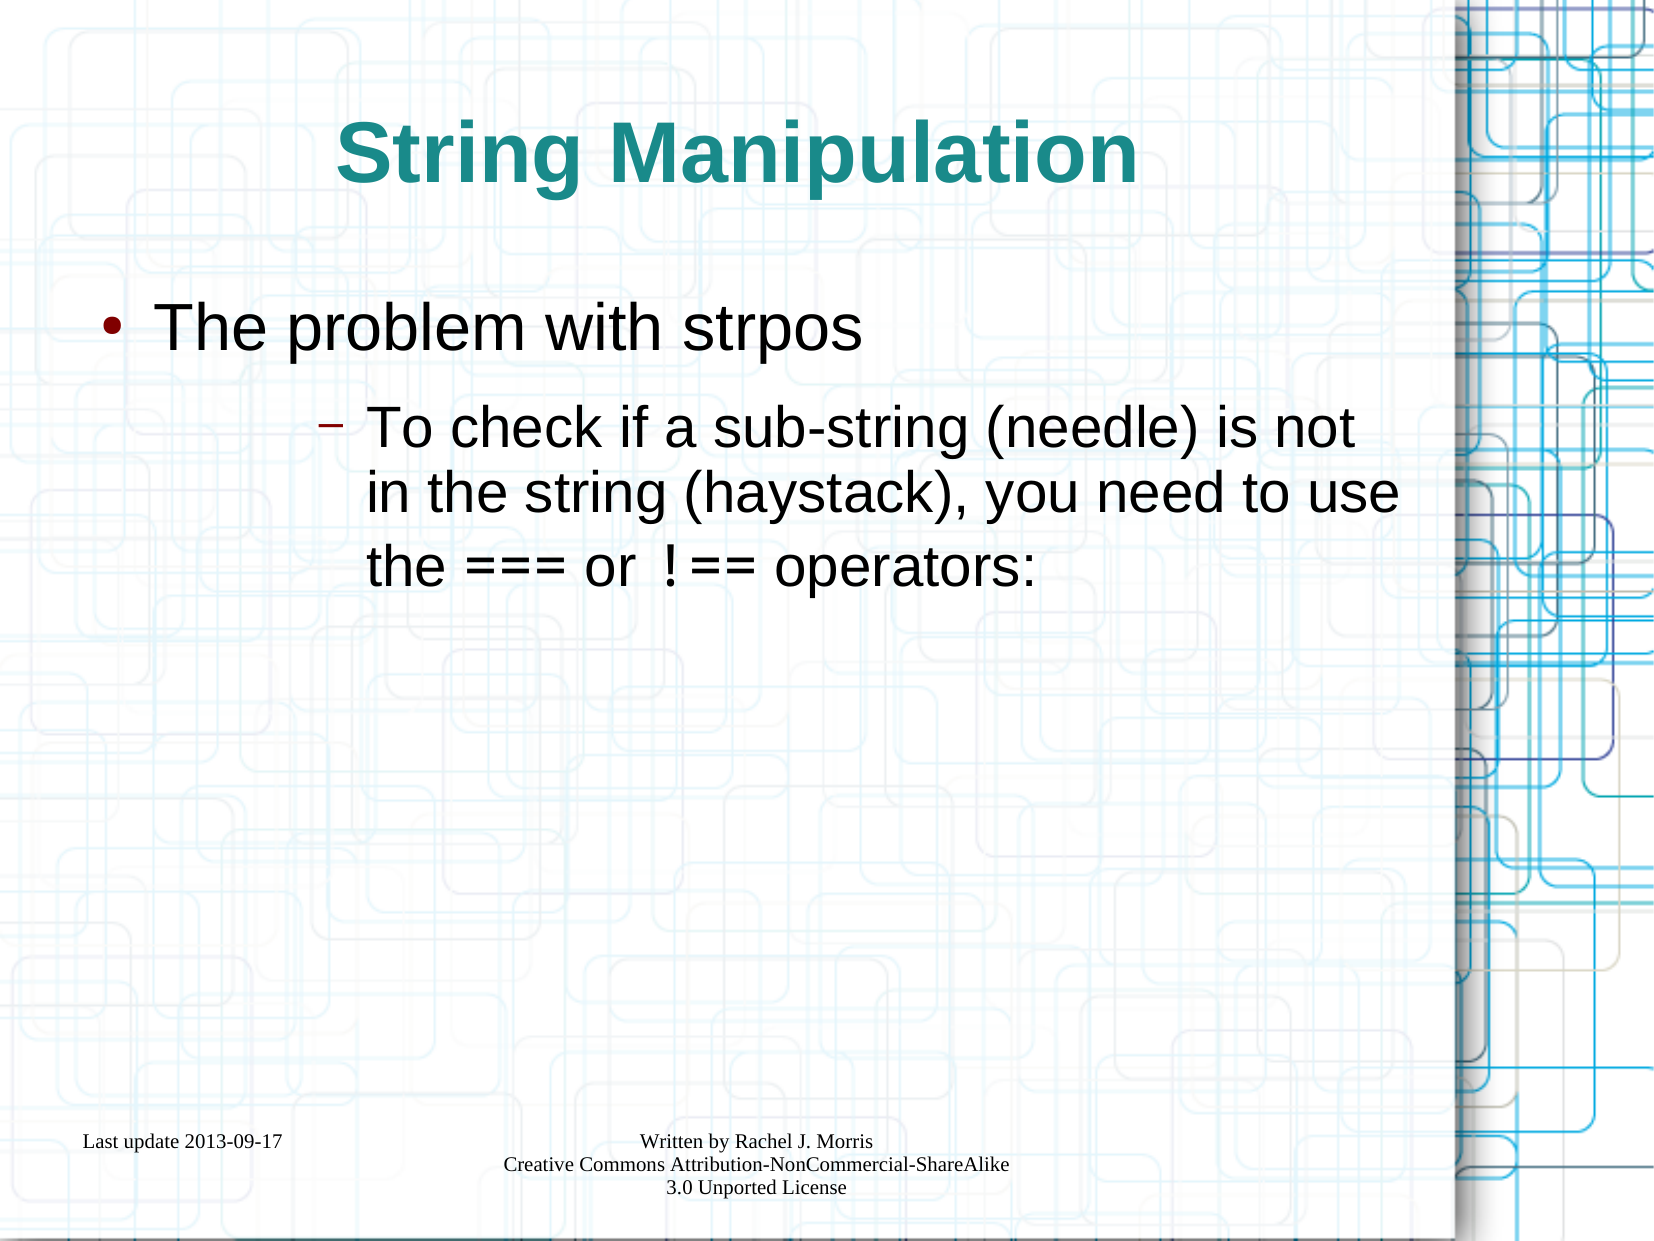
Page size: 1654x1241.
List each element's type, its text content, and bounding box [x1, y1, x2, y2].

picture [0, 0, 1654, 1241]
list The problem with strpos To check if a sub-string (needle) is not in the string (haystack), you need to use the === or !== operators: [82, 290, 1418, 1010]
title String Manipulation [59, 49, 1418, 257]
